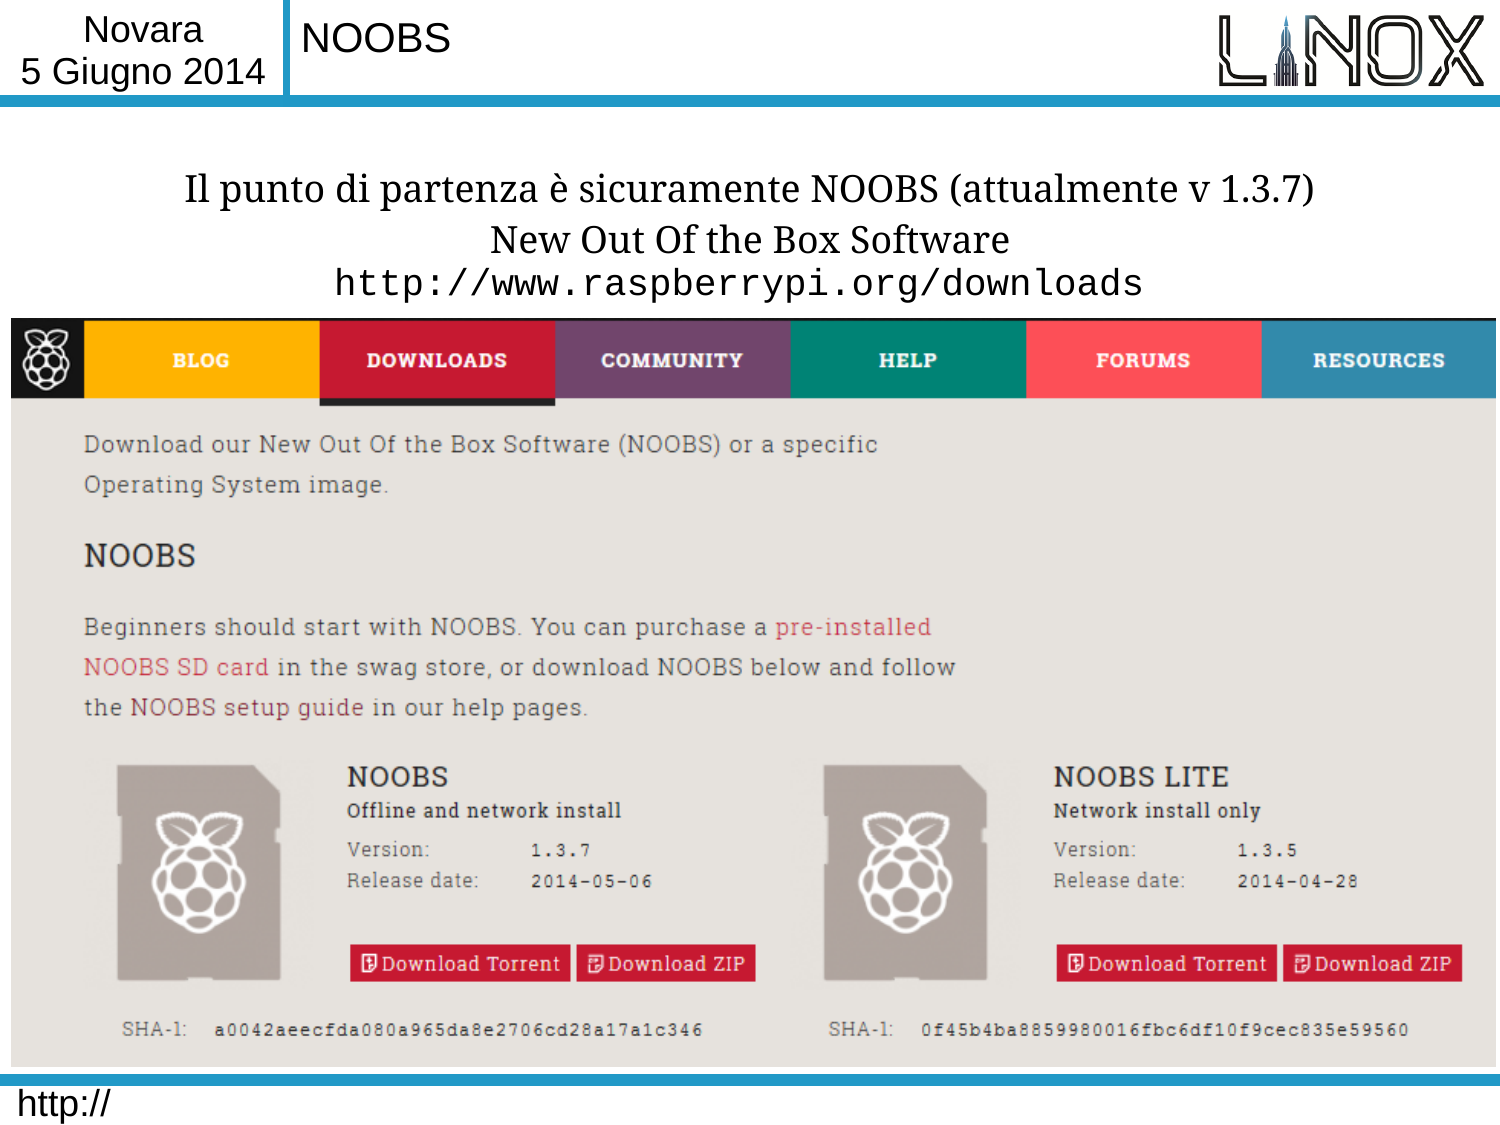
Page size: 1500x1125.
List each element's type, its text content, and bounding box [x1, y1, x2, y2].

picture [0, 0, 1500, 107]
picture [0, 1074, 1500, 1086]
list NOOBS [286, 7, 1312, 83]
text_box Il punto di partenza è sicuramente NOOBS (attualmente v 1.3.7) New Out Of the Box Software http://www.raspberrypi.org/downloads [23, 154, 1477, 296]
picture [11, 318, 1496, 1067]
